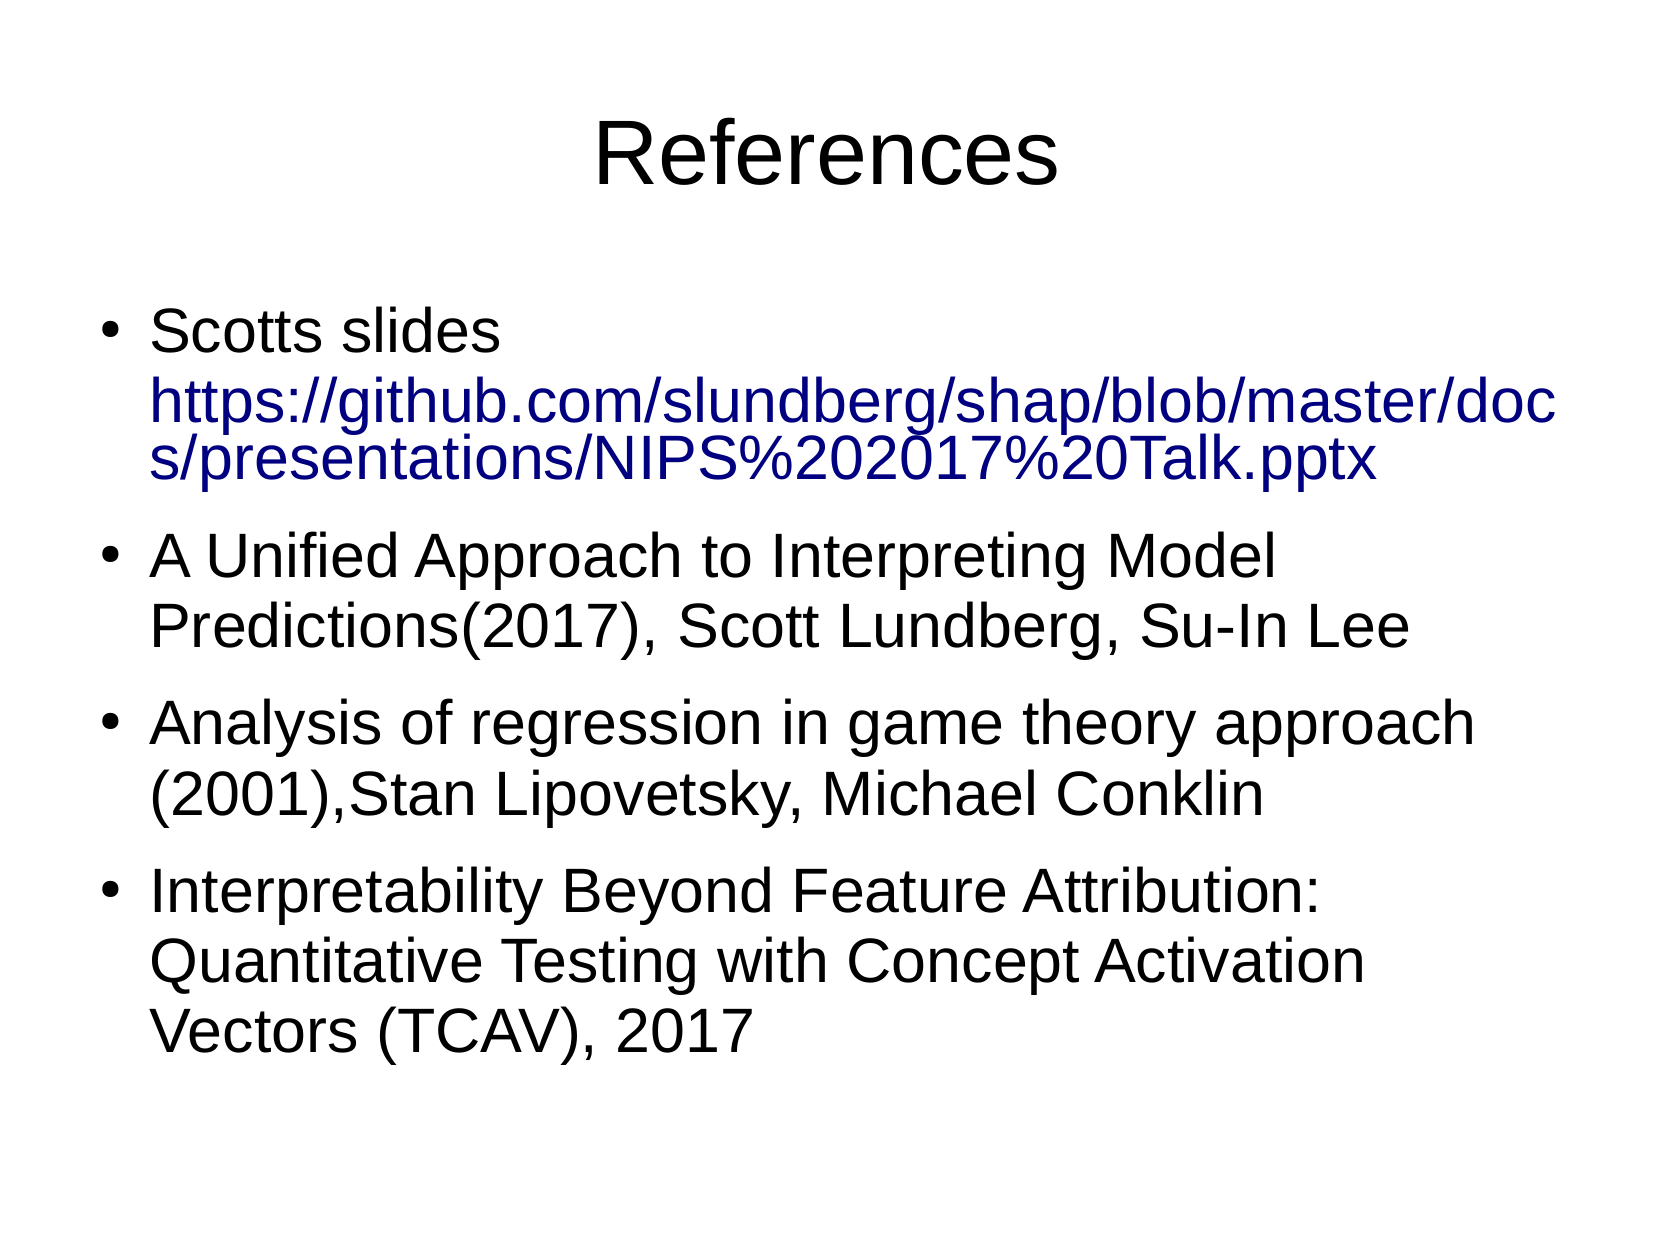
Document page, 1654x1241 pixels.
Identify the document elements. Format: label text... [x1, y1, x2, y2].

title References [82, 49, 1571, 257]
list Scotts slides https://github.com/slundberg/shap/blob/master/docs/presentations/NIPS%202017%20Talk.pptx A Unified Approach to Interpreting Model Predictions(2017), Scott Lundberg, Su-In Lee Analysis of regression in game theory approach (2001),Stan Lipovetsky, Michael Conklin Interpretability Beyond Feature Attribution: Quantitative Testing with Concept Activation Vectors (TCAV), 2017 [82, 296, 1571, 1016]
